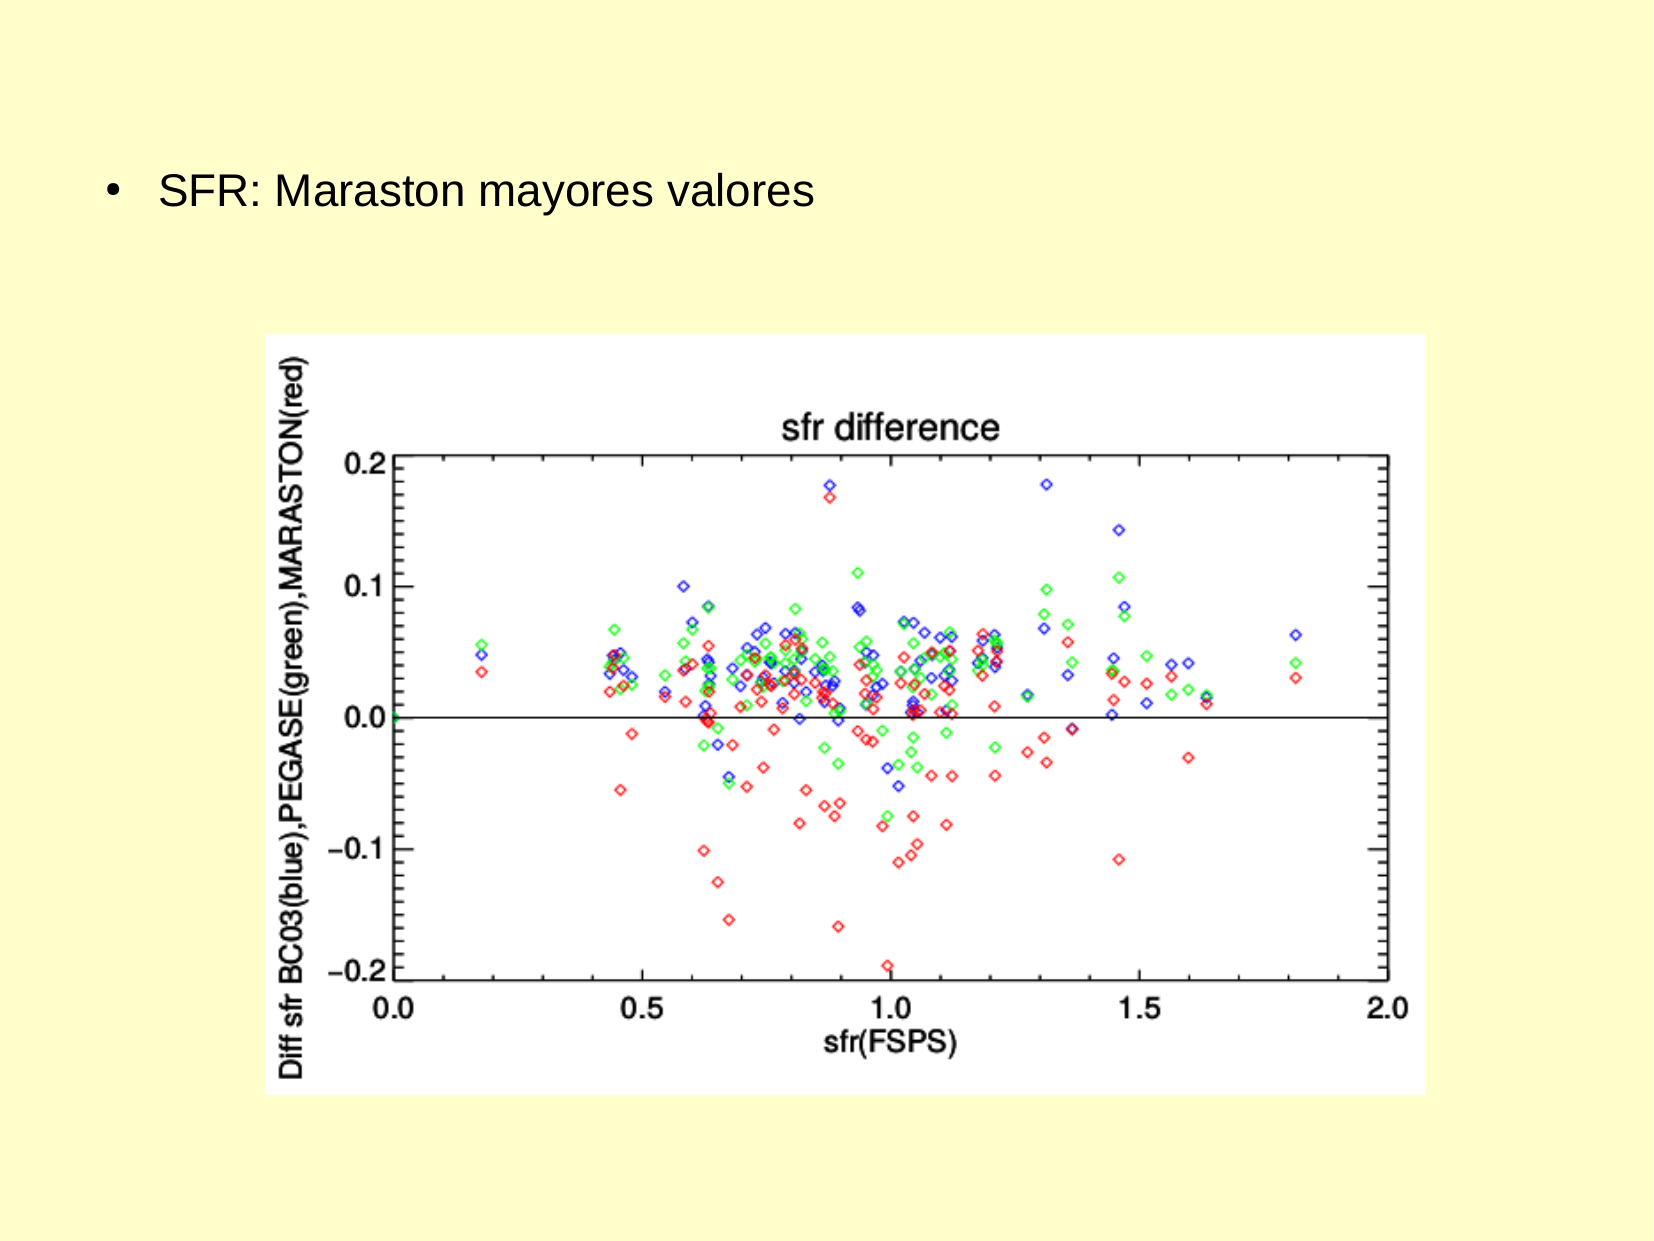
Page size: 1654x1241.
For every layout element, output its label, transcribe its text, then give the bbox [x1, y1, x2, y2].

list SFR: Maraston mayores valores [87, 165, 1576, 885]
picture [265, 334, 1426, 1096]
